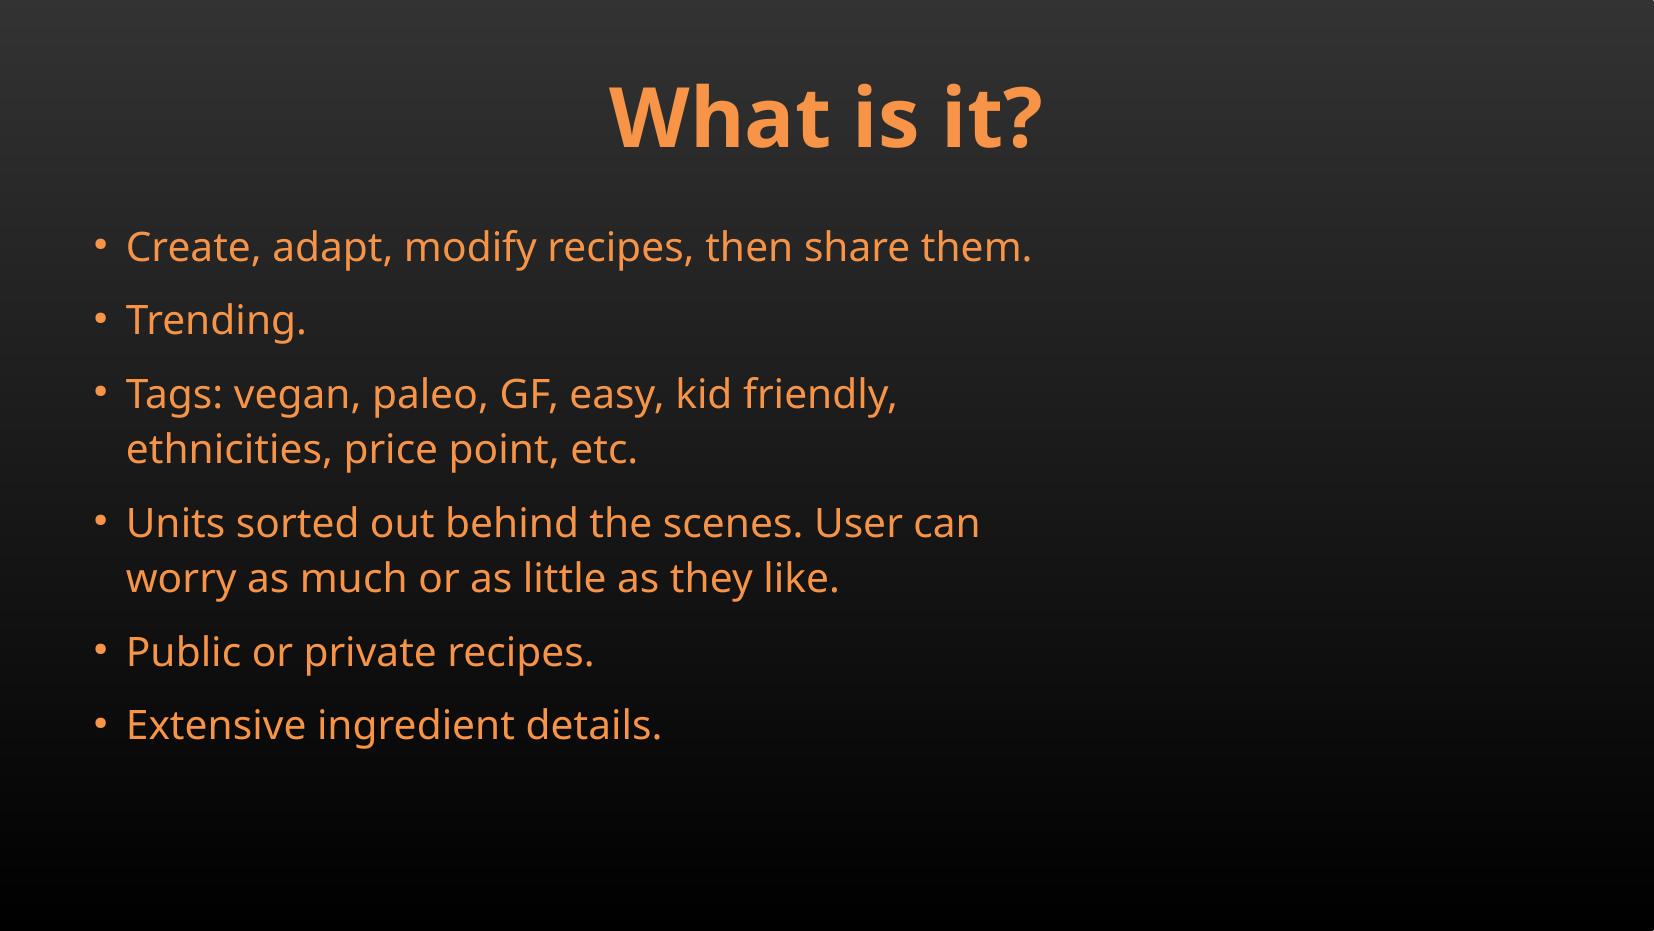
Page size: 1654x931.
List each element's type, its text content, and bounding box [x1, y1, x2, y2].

list Create, adapt, modify recipes, then share them. Trending. Tags: vegan, paleo, GF, easy, kid friendly, ethnicities, price point, etc. Units sorted out behind the scenes. User can worry as much or as little as they like. Public or private recipes. Extensive ingredient details. [82, 217, 1075, 758]
title What is it? [82, 37, 1571, 193]
